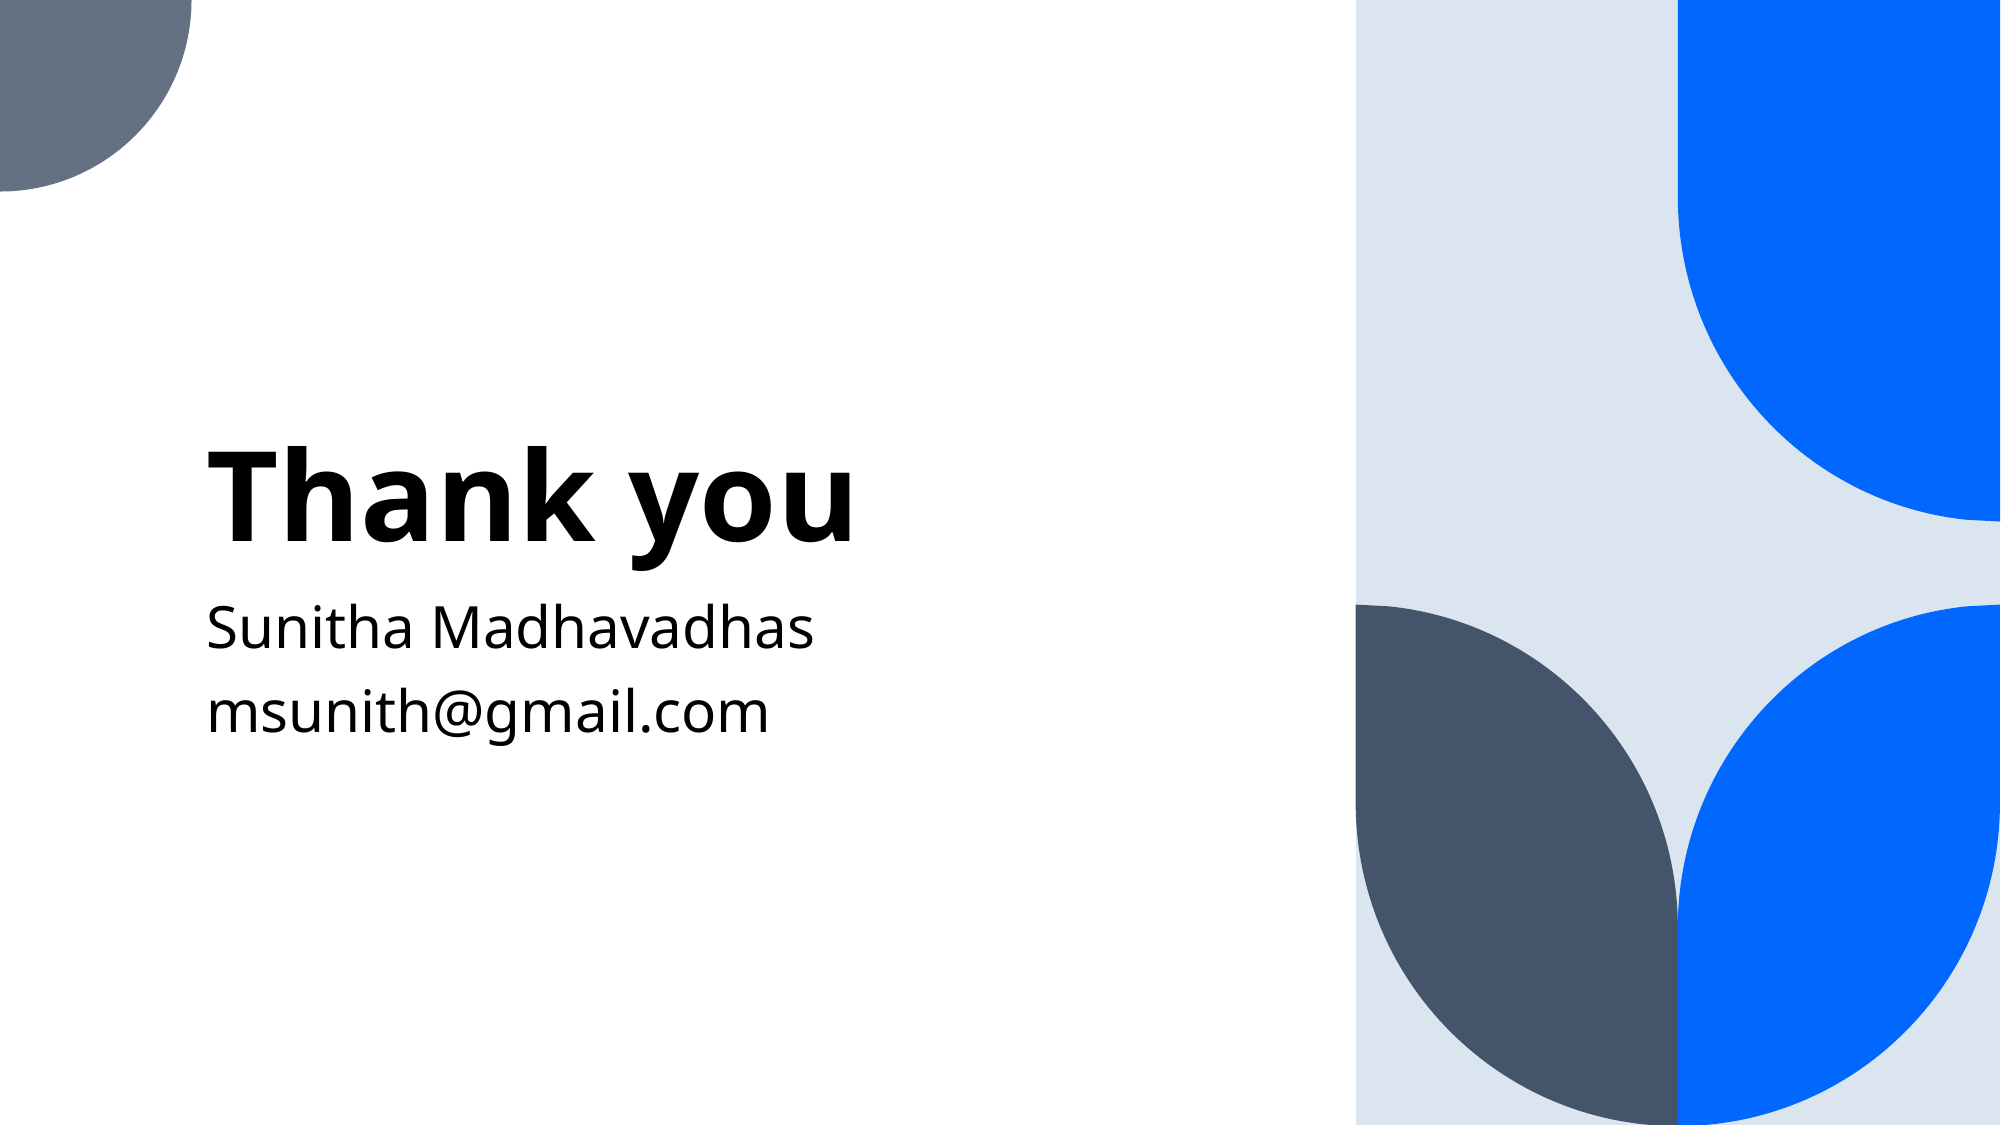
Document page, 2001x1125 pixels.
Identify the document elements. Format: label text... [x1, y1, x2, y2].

subtitle Sunitha Madhavadhas msunith@gmail.com [191, 590, 1212, 960]
title Thank you [191, 184, 1212, 576]
